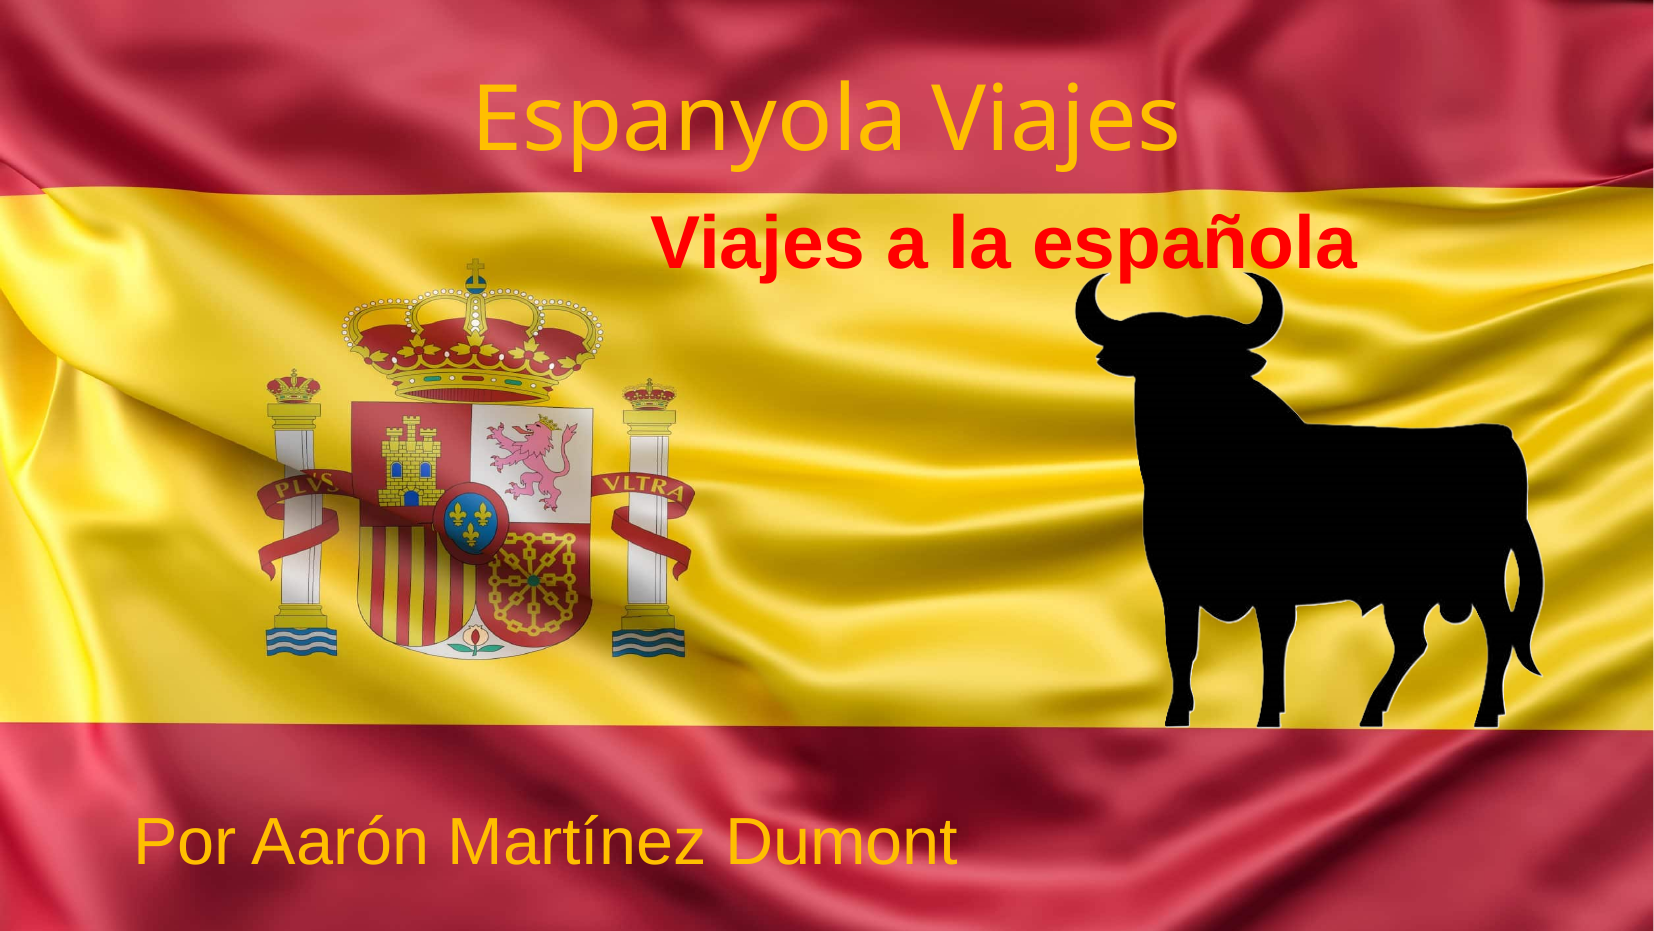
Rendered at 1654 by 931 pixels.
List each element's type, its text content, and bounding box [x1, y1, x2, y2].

picture [0, 0, 1654, 931]
text_box Viajes a la española [620, 118, 1388, 367]
title Espanyola Viajes [82, 37, 1571, 193]
subtitle Por Aarón Martínez Dumont [59, 573, 1034, 931]
